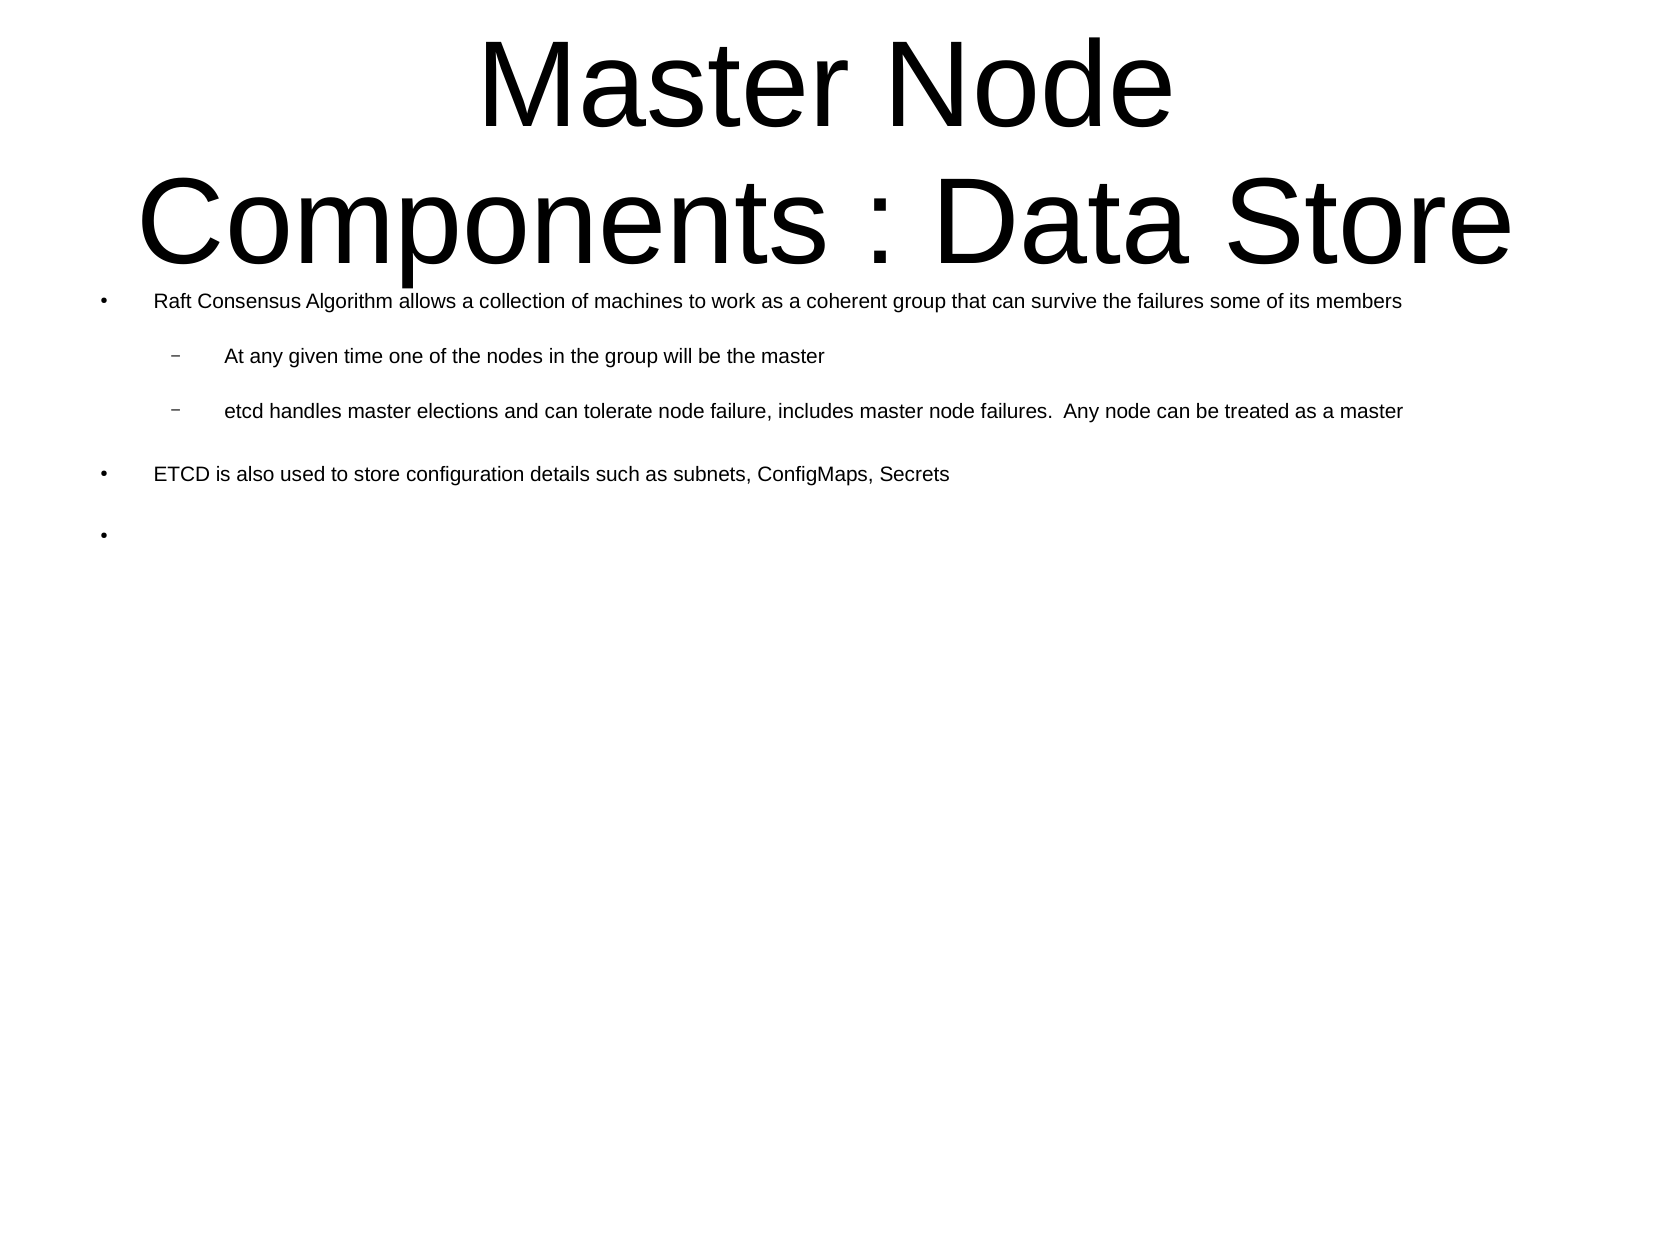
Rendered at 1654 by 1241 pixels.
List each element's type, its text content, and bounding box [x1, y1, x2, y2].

title Master Node Components : Data Store [82, 16, 1571, 290]
list Raft Consensus Algorithm allows a collection of machines to work as a coherent group that can survive the failures some of its members At any given time one of the nodes in the group will be the master etcd handles master elections and can tolerate node failure, includes master node failures. Any node can be treated as a master ETCD is also used to store configuration details such as subnets, ConfigMaps, Secrets [82, 290, 1571, 1010]
